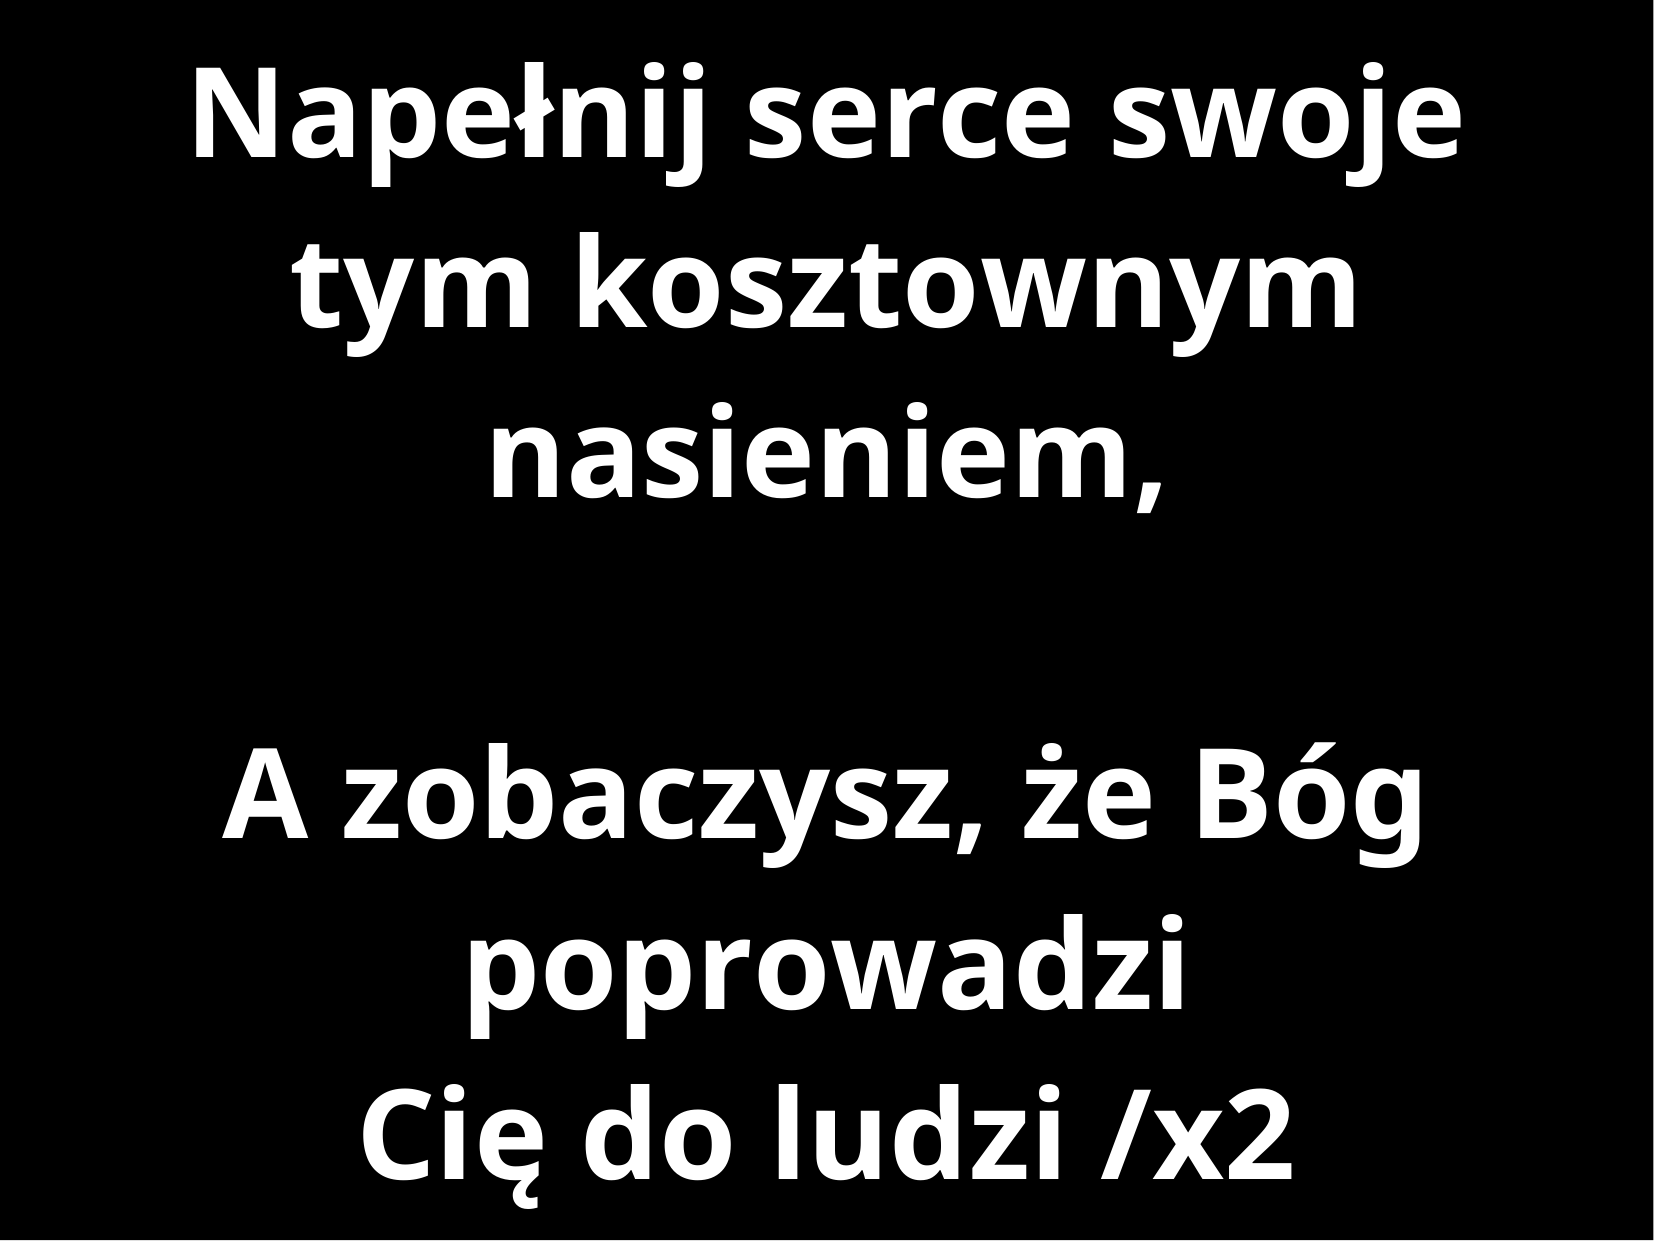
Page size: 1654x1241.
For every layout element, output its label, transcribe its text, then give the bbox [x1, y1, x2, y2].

title Napełnij serce swoje tym kosztownym nasieniem, A zobaczysz, że Bóg poprowadzi Cię do ludzi /x2 [0, 0, 1654, 1241]
